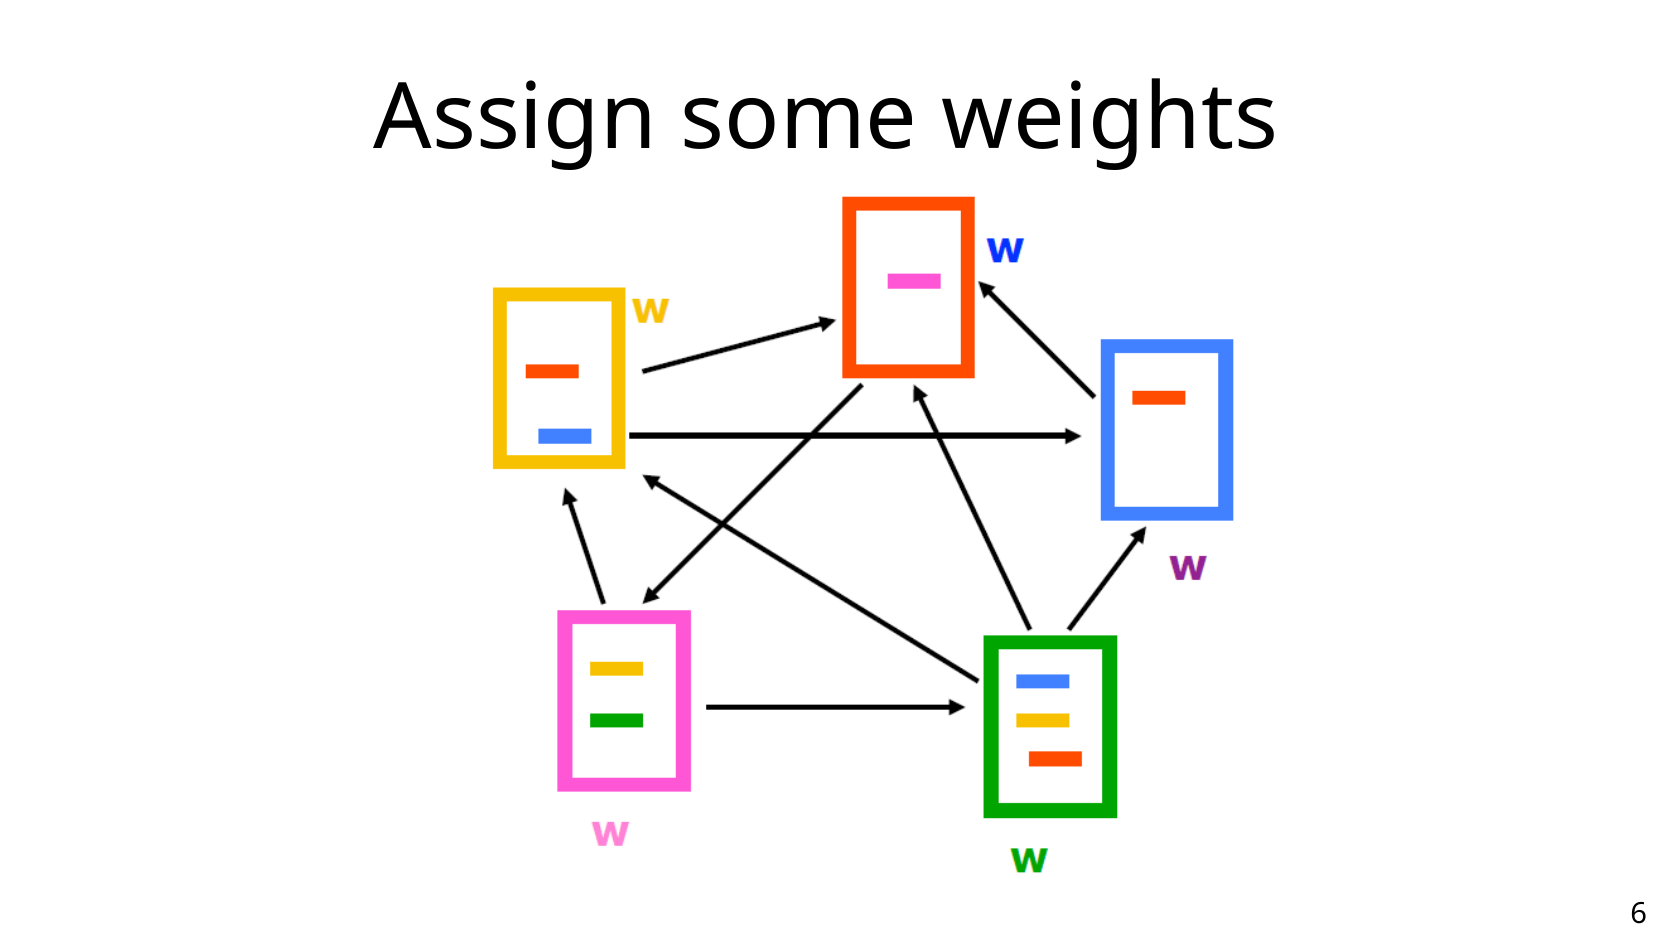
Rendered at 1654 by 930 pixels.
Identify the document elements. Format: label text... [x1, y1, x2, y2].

picture [478, 225, 1246, 909]
title Assign some weights [82, 1, 1571, 225]
